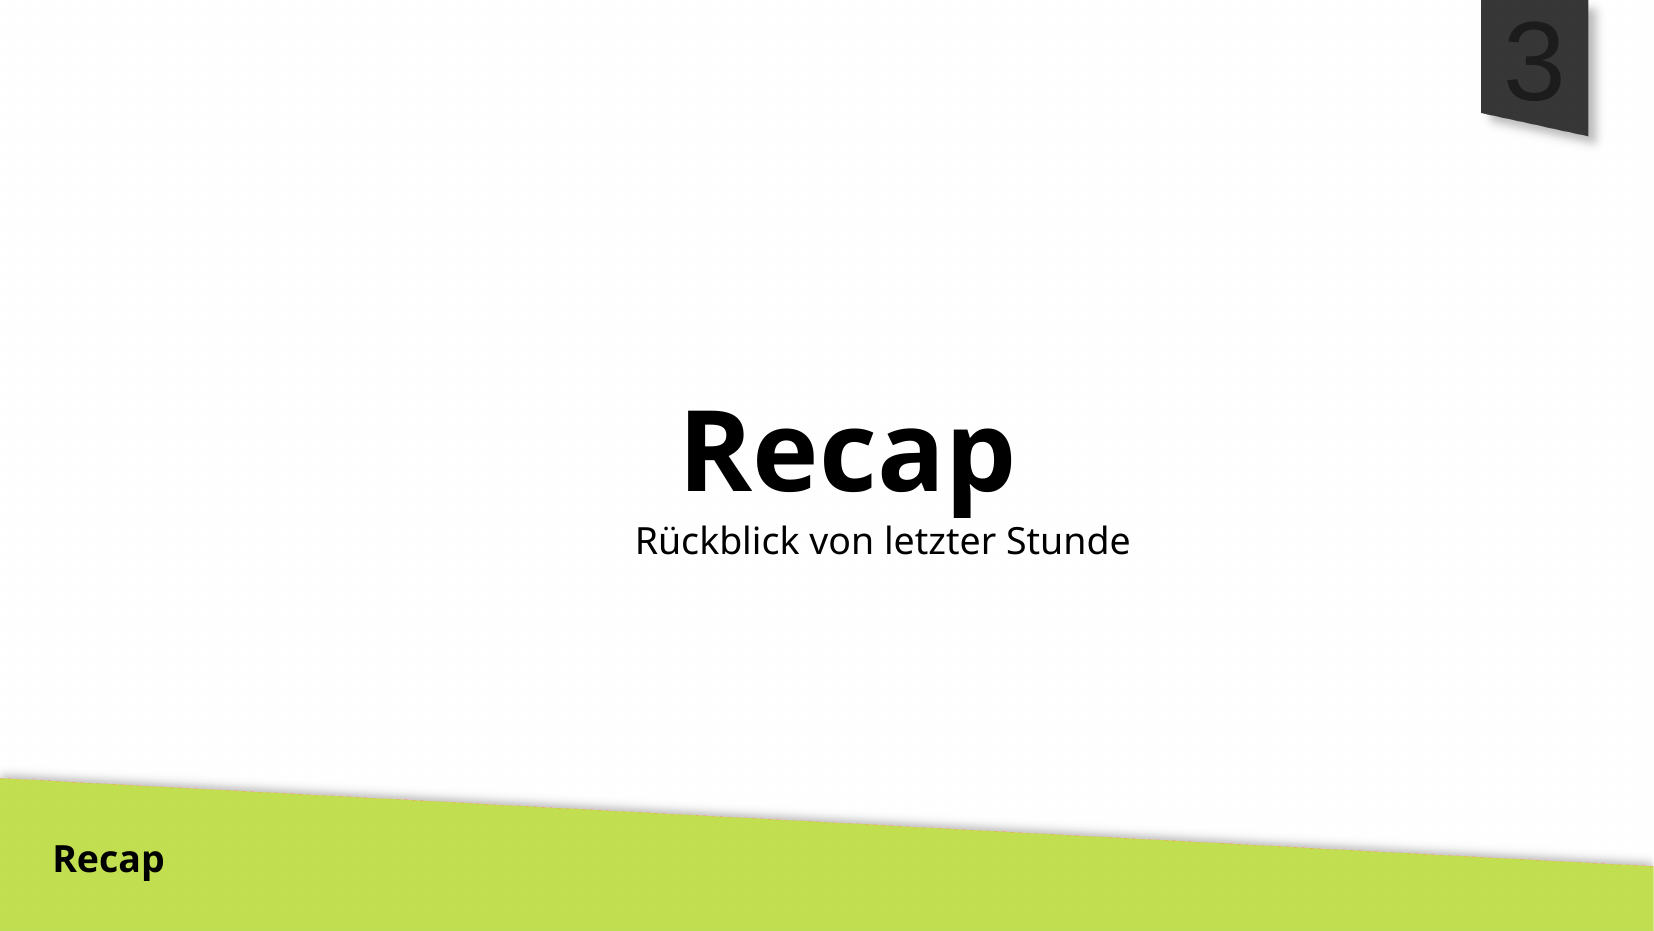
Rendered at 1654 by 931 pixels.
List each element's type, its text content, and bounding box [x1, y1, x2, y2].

picture [0, 0, 1654, 931]
text_box Recap [37, 825, 863, 901]
text_box Rückblick von letzter Stunde [620, 507, 1152, 621]
title Recap [157, 369, 1538, 526]
text_box <Foliennummer> [905, 0, 1581, 132]
